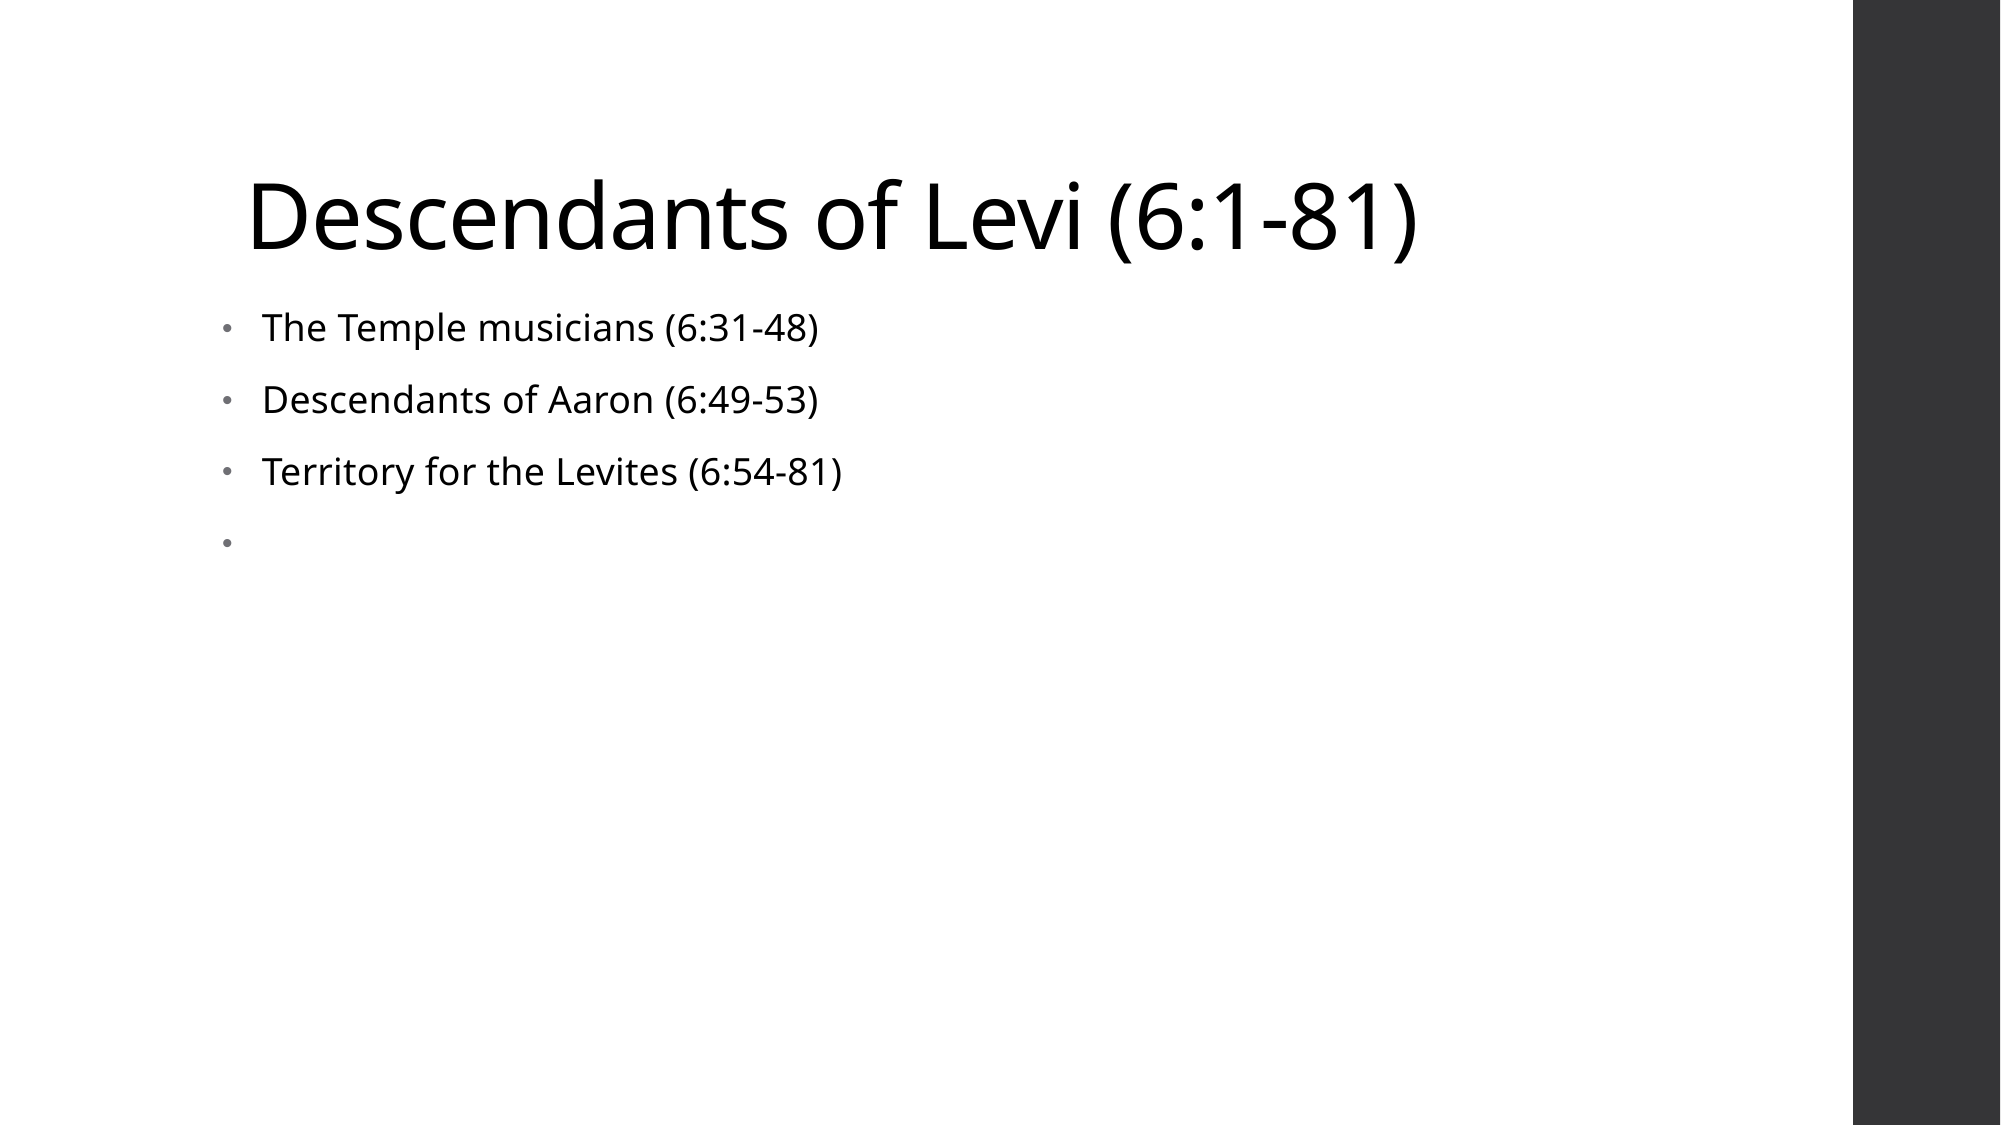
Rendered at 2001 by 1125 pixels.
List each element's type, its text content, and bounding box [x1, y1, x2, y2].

list The Temple musicians (6:31-48) Descendants of Aaron (6:49-53) Territory for the Levites (6:54-81) [206, 299, 1617, 1014]
title Descendants of Levi (6:1-81) [206, 60, 1797, 278]
